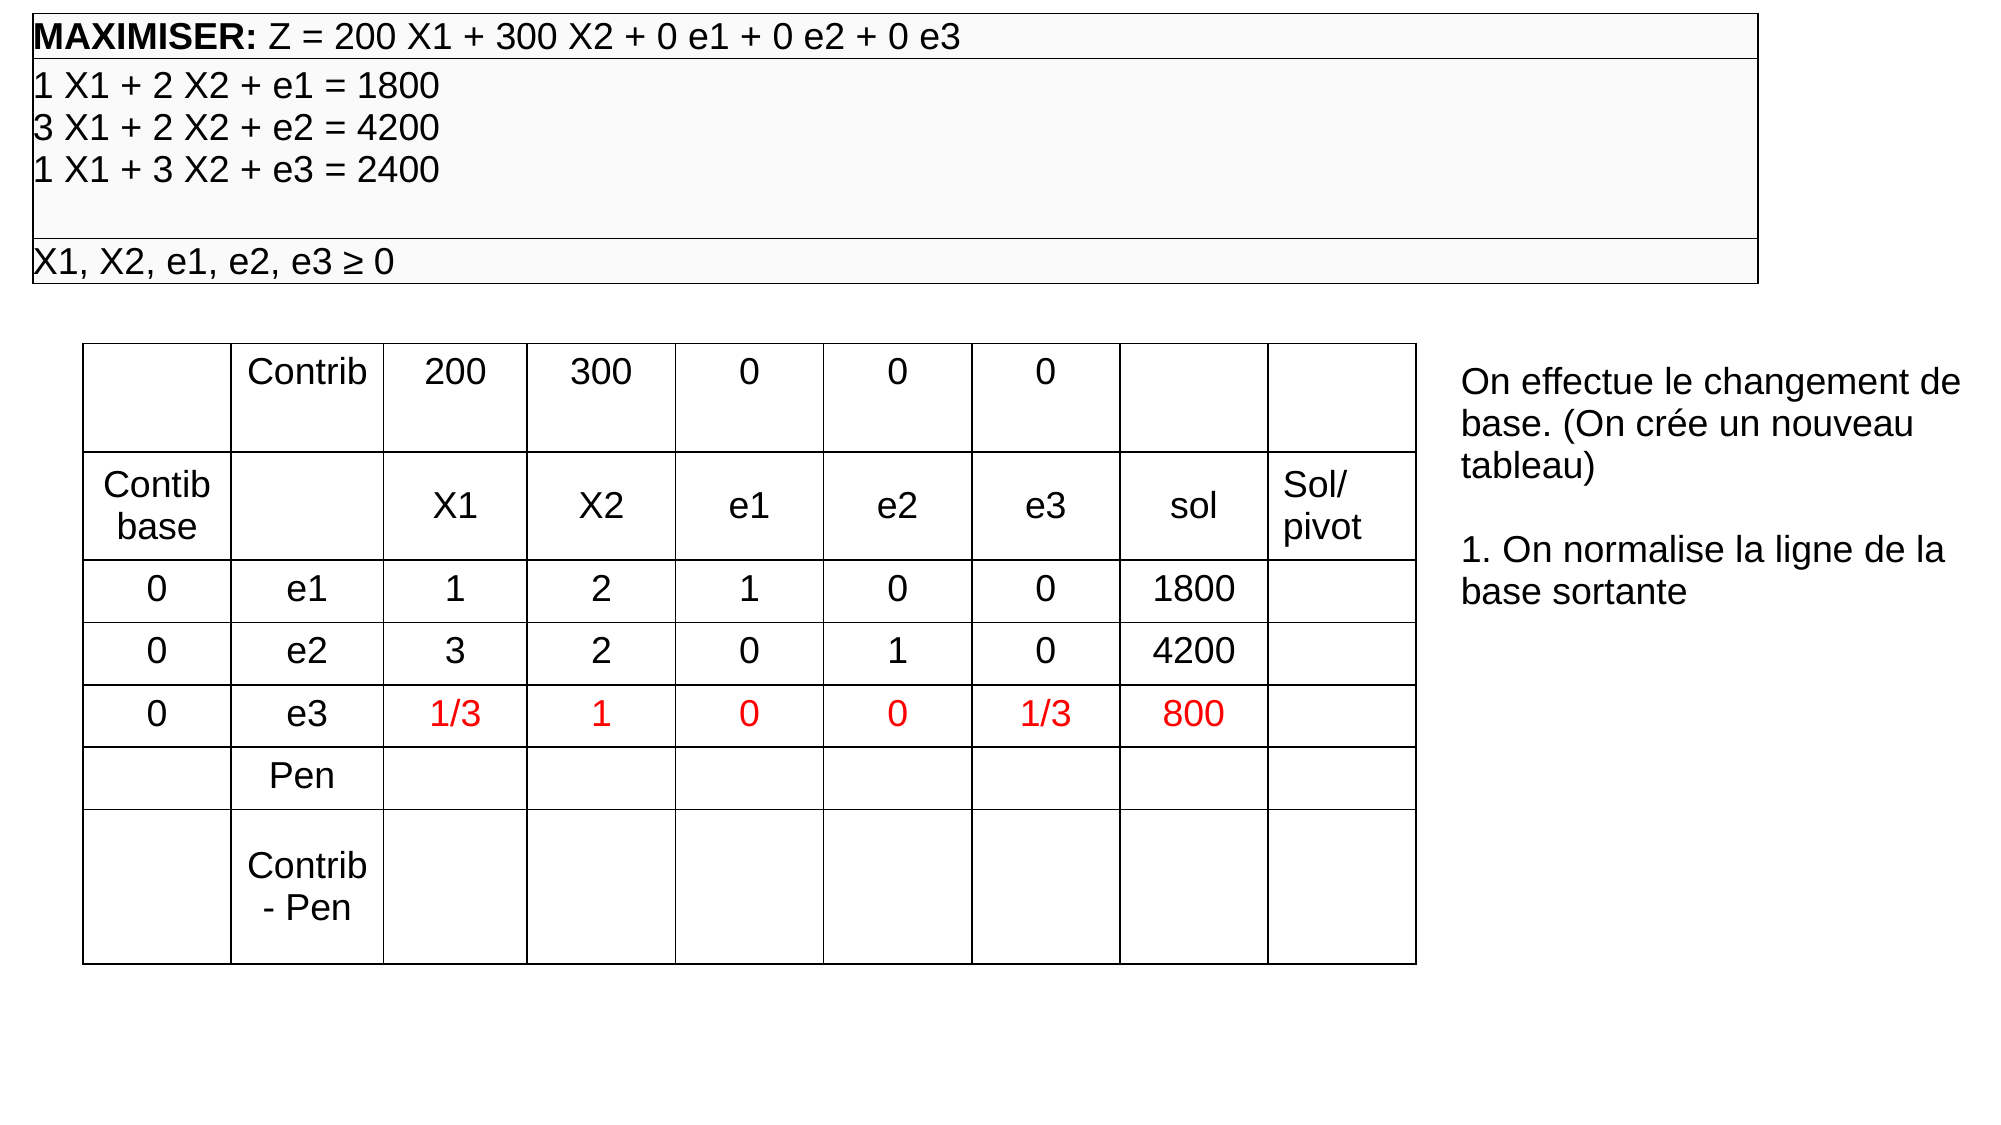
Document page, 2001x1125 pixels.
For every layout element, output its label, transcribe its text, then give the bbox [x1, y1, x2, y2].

table_cell 2 [528, 561, 675, 622]
table_cell e2 [232, 623, 383, 684]
table_cell [528, 748, 675, 809]
table_cell 4200 [1121, 623, 1267, 684]
table_cell 1/3 [384, 686, 526, 746]
table_cell Contrib - Pen [232, 810, 383, 963]
table_header 300 [528, 344, 675, 451]
table_cell [1121, 810, 1267, 963]
table_cell 1 [676, 561, 823, 622]
table_cell X1 [384, 453, 526, 559]
table_cell X2 [528, 453, 675, 559]
table_cell [676, 810, 823, 963]
table_cell 800 [1121, 686, 1267, 746]
table_header MAXIMISER: Z = 200 X1 + 300 X2 + 0 e1 + 0 e2 + 0 e3 [34, 14, 1757, 58]
table_cell X1, X2, e1, e2, e3 ≥ 0 [34, 239, 1757, 283]
table_cell 0 [84, 623, 230, 684]
table_cell [232, 453, 383, 559]
table_cell e3 [232, 686, 383, 746]
table_cell [824, 810, 971, 963]
table_cell 0 [973, 623, 1119, 684]
table_cell Sol/pivot [1269, 453, 1415, 559]
table_cell [676, 748, 823, 809]
table_cell 0 [824, 686, 971, 746]
table_cell 1 [528, 686, 675, 746]
table_cell [824, 748, 971, 809]
table_cell 1800 [1121, 561, 1267, 622]
table_header Contrib [232, 344, 383, 451]
table_cell Pen [232, 748, 383, 809]
table_cell 1 [384, 561, 526, 622]
table_cell sol [1121, 453, 1267, 559]
table_cell [1269, 686, 1415, 746]
table_cell 3 [384, 623, 526, 684]
table_cell [384, 748, 526, 809]
table_cell [973, 748, 1119, 809]
table_cell [973, 810, 1119, 963]
table_cell 1/3 [973, 686, 1119, 746]
table_cell 0 [824, 561, 971, 622]
table_cell 0 [676, 623, 823, 684]
table_cell [384, 810, 526, 963]
table_cell 0 [84, 686, 230, 746]
table_cell e1 [676, 453, 823, 559]
table_cell [1269, 561, 1415, 622]
table_header 0 [973, 344, 1119, 451]
table_cell 0 [84, 561, 230, 622]
table_cell 1 X1 + 2 X2 + e1 = 1800 3 X1 + 2 X2 + e2 = 4200 1 X1 + 3 X2 + e3 = 2400 [34, 59, 1757, 238]
table_cell [1269, 623, 1415, 684]
table_cell e2 [824, 453, 971, 559]
table_header [84, 344, 230, 451]
table_cell Contib base [84, 453, 230, 559]
table_cell 2 [528, 623, 675, 684]
table_cell [84, 810, 230, 963]
table_cell [528, 810, 675, 963]
table_cell [1121, 748, 1267, 809]
table_header [1121, 344, 1267, 451]
table_cell 1 [824, 623, 971, 684]
text_box On effectue le changement de base. (On crée un nouveau tableau) 1. On normalise la ligne de la base sortante [1446, 352, 1988, 901]
table_header 200 [384, 344, 526, 451]
table_cell 0 [676, 686, 823, 746]
table_header [1269, 344, 1415, 451]
table_header 0 [824, 344, 971, 451]
table_cell [1269, 748, 1415, 809]
table_cell [1269, 810, 1415, 963]
table_cell [84, 748, 230, 809]
table_header 0 [676, 344, 823, 451]
table_cell 0 [973, 561, 1119, 622]
table_cell e1 [232, 561, 383, 622]
table_cell e3 [973, 453, 1119, 559]
